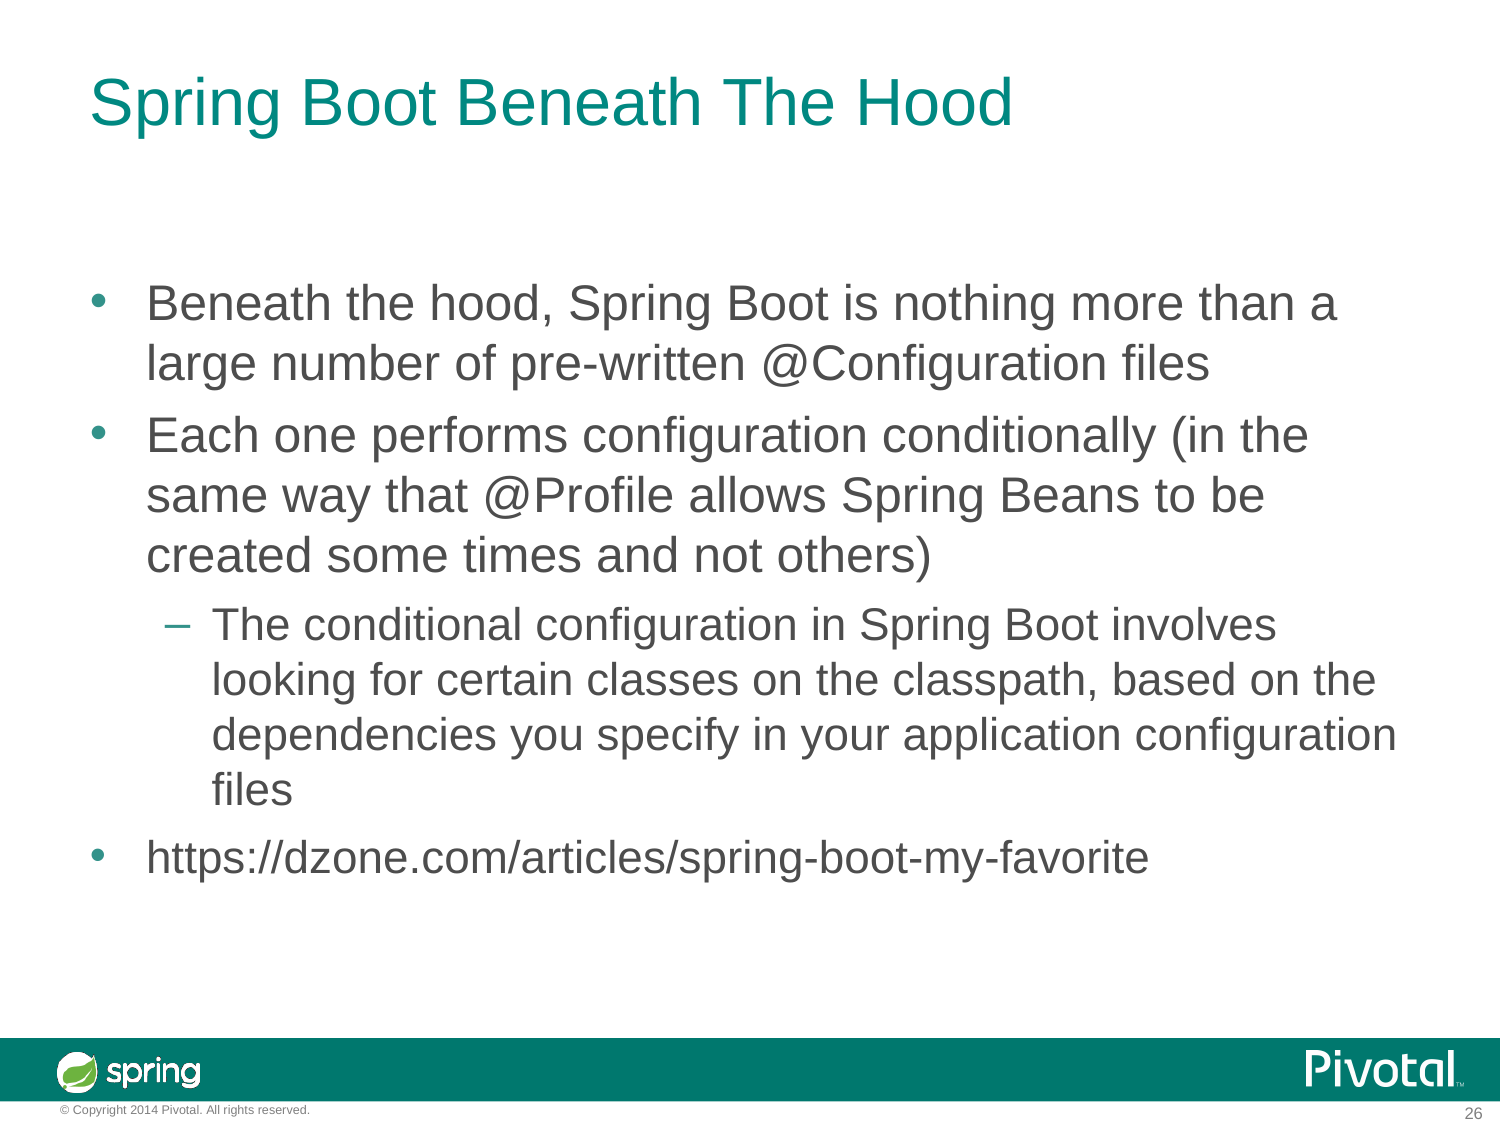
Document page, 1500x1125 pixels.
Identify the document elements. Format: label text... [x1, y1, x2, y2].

title Spring Boot Beneath The Hood [75, 45, 1426, 233]
picture [32, 1041, 210, 1103]
picture [1306, 1050, 1464, 1087]
list Beneath the hood, Spring Boot is nothing more than a large number of pre-written @Configuration files Each one performs configuration conditionally (in the same way that @Profile allows Spring Beans to be created some times and not others) The conditional configuration in Spring Boot involves looking for certain classes on the classpath, based on the dependencies you specify in your application configuration files https://dzone.com/articles/spring-boot-my-favorite [75, 262, 1426, 1013]
